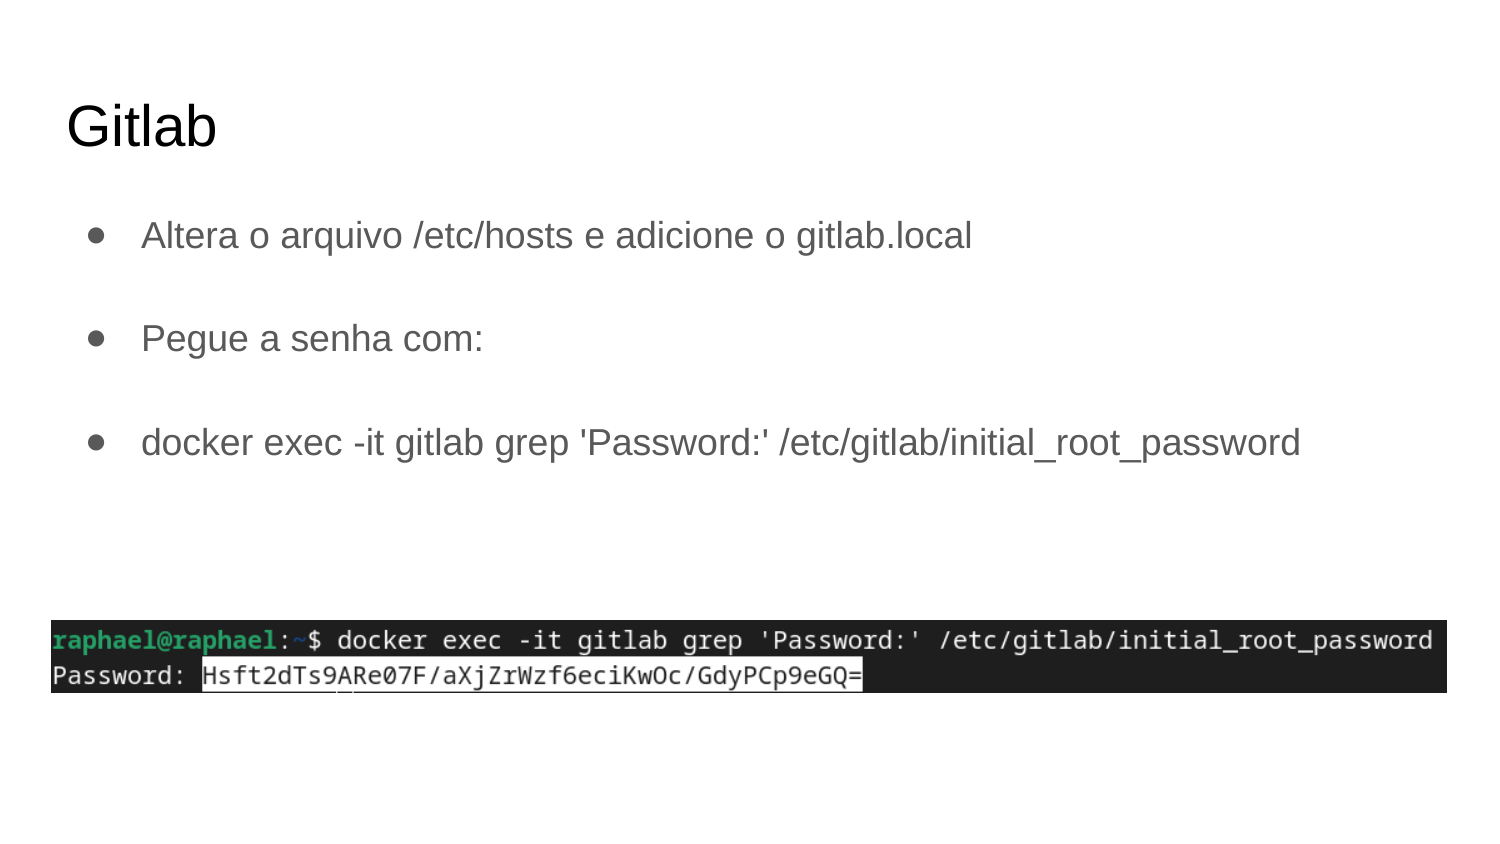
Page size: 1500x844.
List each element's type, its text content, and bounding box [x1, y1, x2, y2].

title Gitlab [51, 72, 1449, 167]
list Altera o arquivo /etc/hosts e adicione o gitlab.local Pegue a senha com: docker exec -it gitlab grep 'Password:' /etc/gitlab/initial_root_password [51, 189, 1489, 750]
picture [51, 620, 1447, 693]
